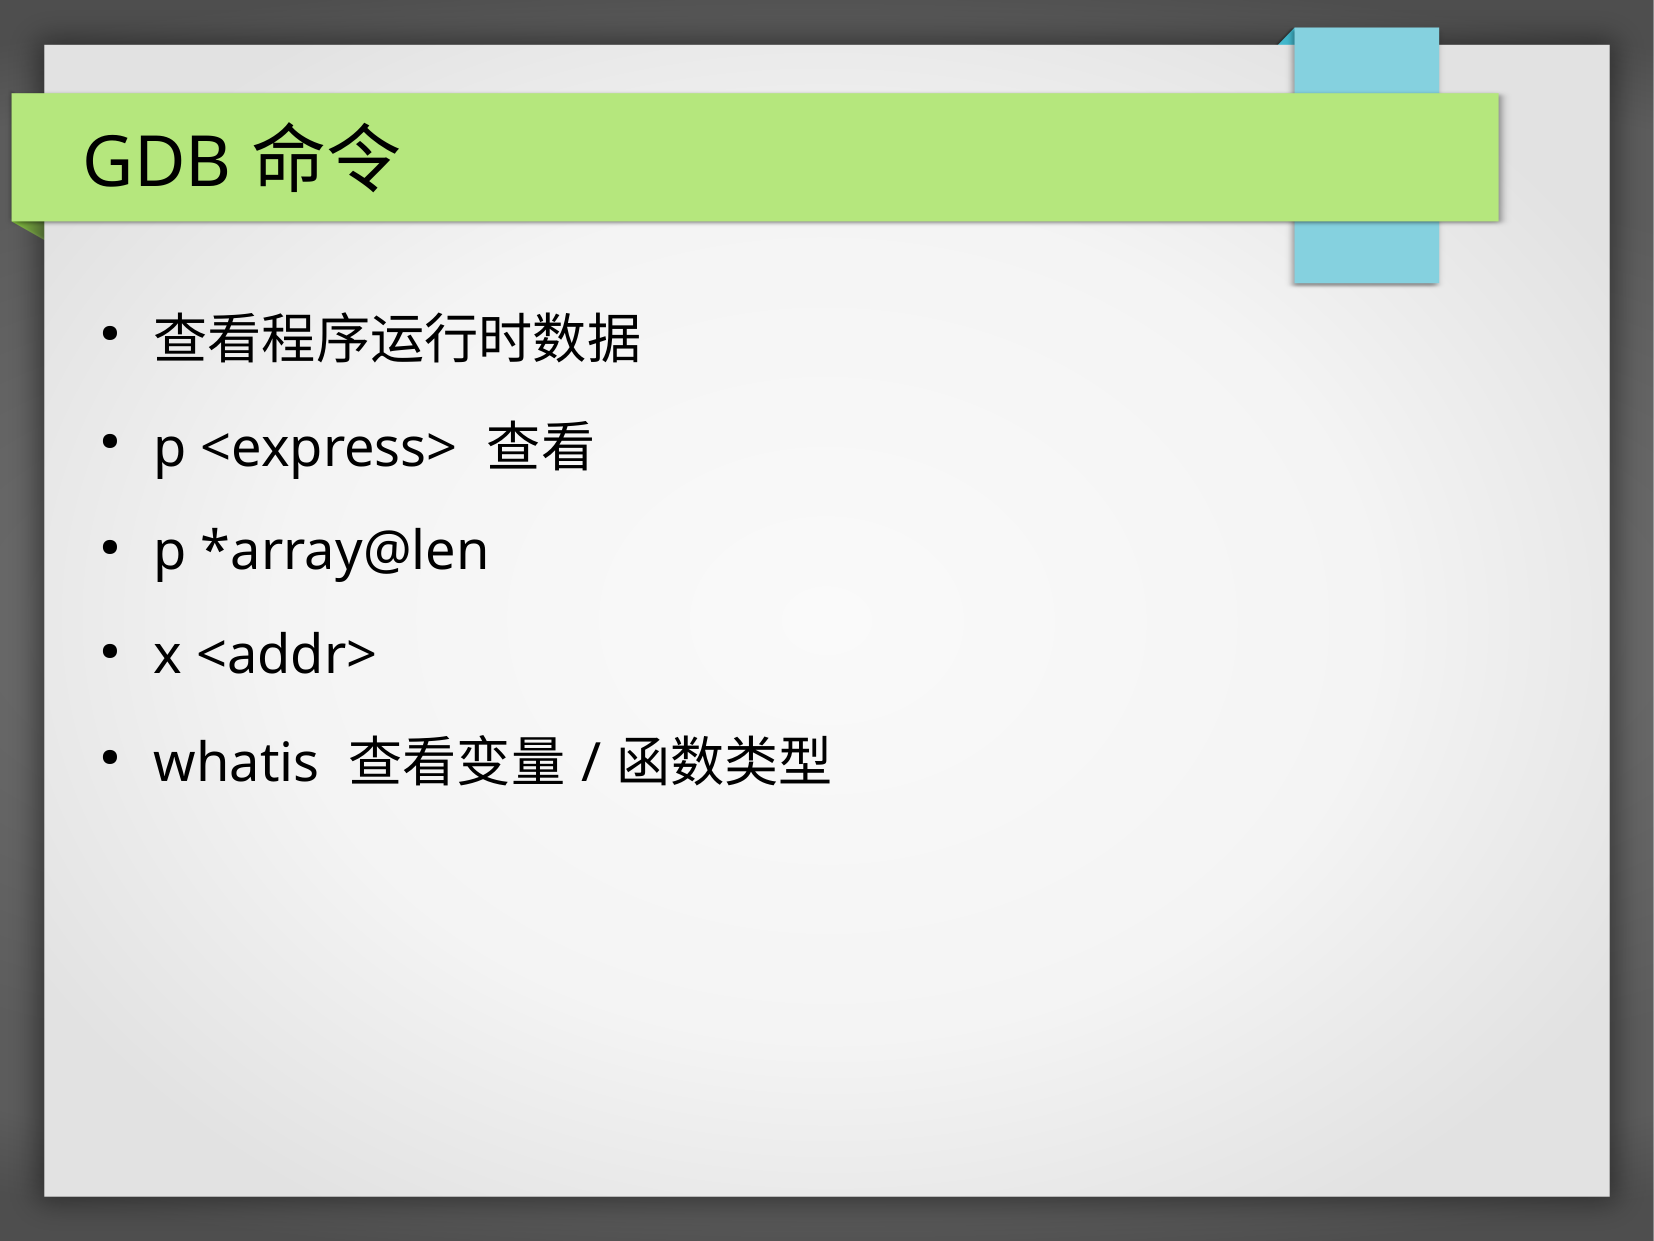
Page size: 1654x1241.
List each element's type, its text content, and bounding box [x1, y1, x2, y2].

title GDB命令 [82, 94, 1264, 213]
picture [0, 0, 1654, 1241]
list 查看程序运行时数据 p <express> 查看 p *array@len x <addr> whatis 查看变量/函数类型 [82, 295, 1571, 1015]
